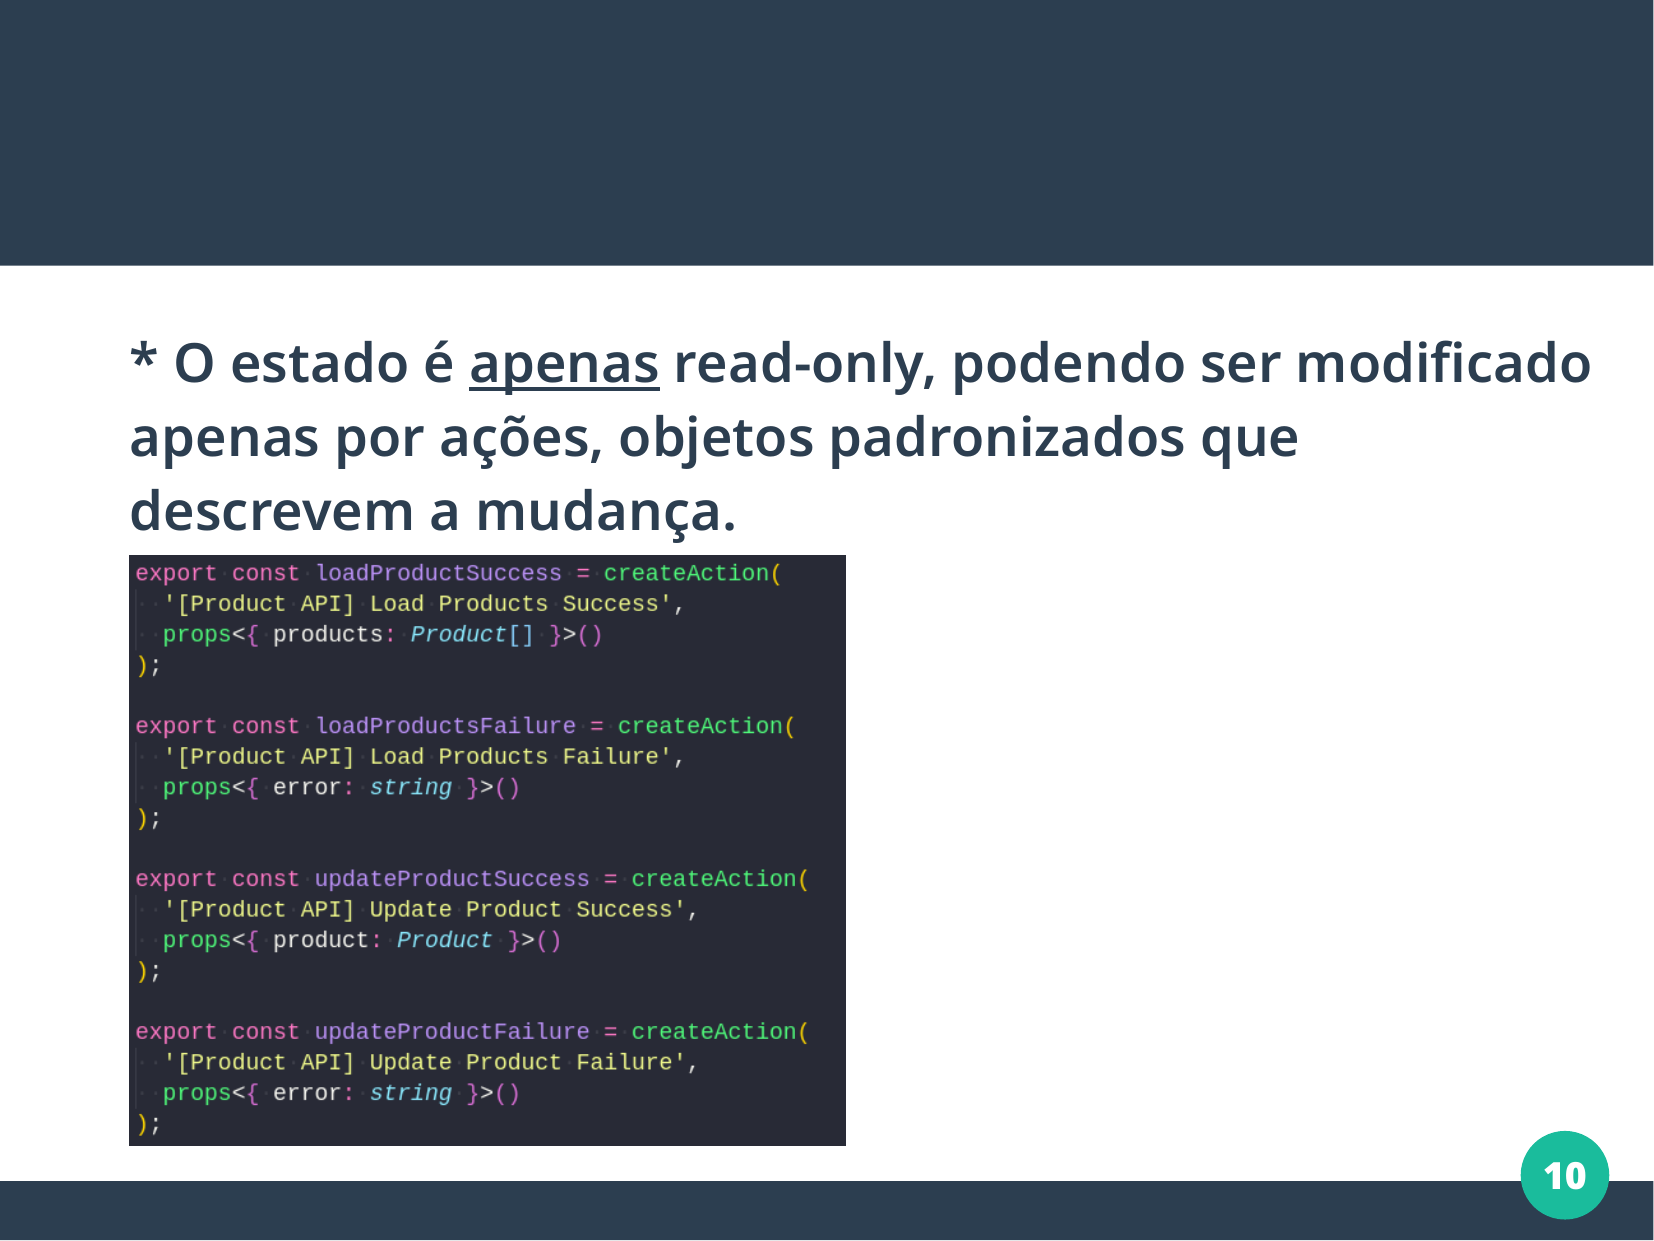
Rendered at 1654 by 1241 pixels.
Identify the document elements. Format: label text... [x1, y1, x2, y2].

picture [129, 555, 846, 1146]
list * O estado é apenas read-only, podendo ser modificado apenas por ações, objetos padronizados que descrevem a mudança. [59, 324, 1595, 1152]
